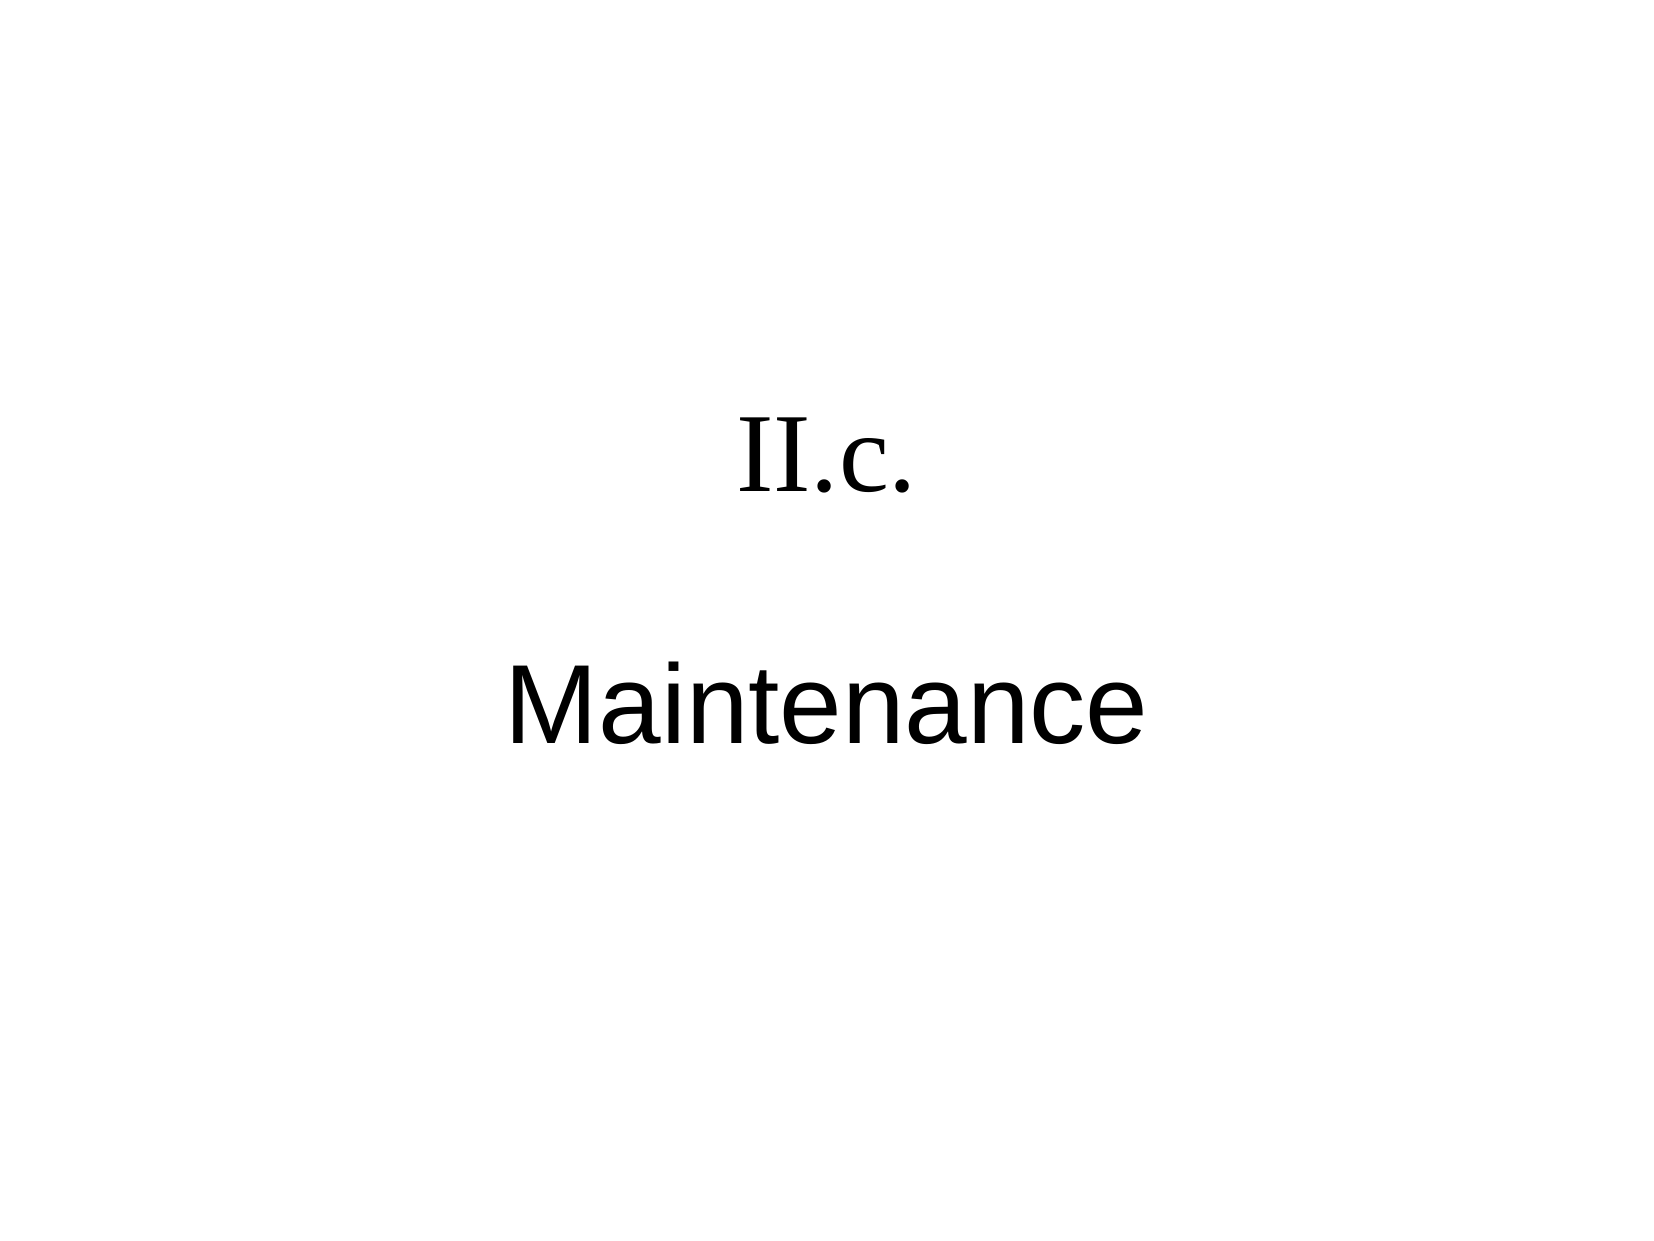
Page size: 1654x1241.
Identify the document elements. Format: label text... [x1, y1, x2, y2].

subtitle II.c. Maintenance [82, 49, 1571, 1109]
